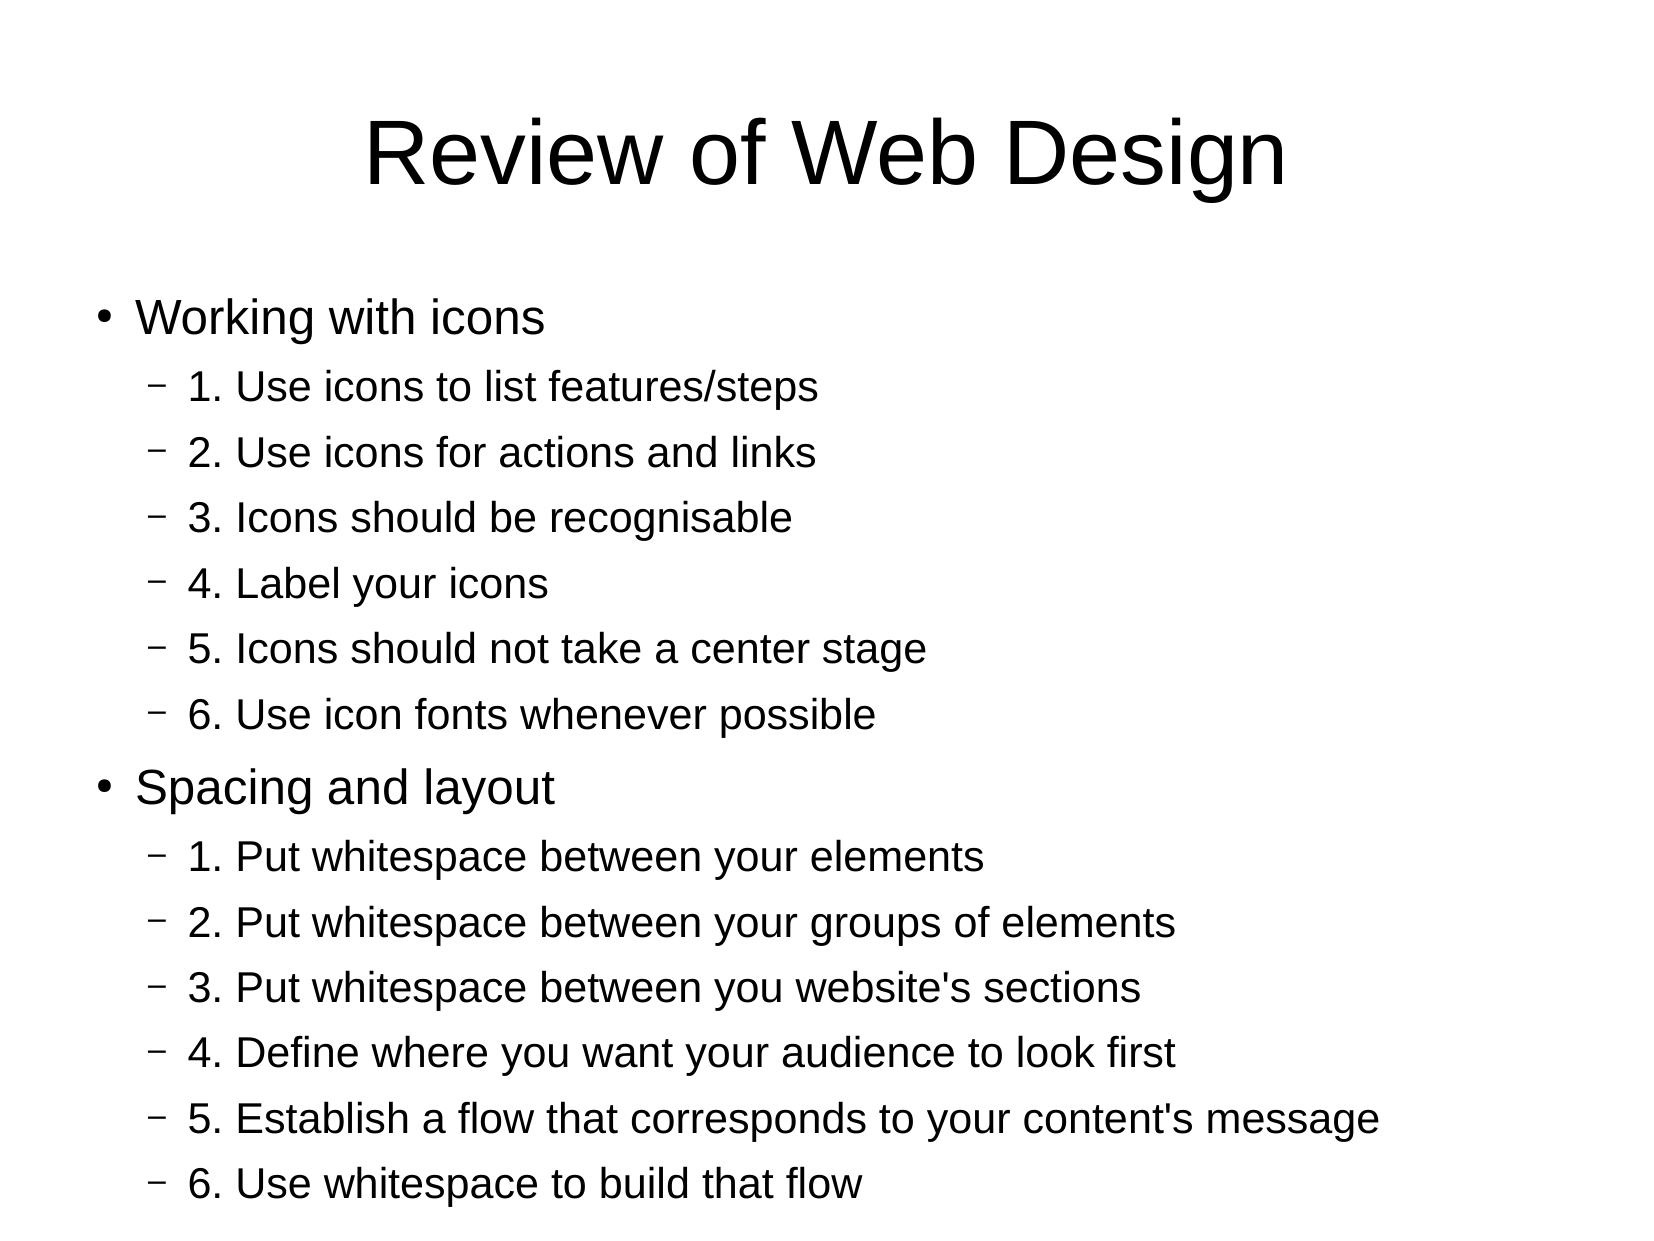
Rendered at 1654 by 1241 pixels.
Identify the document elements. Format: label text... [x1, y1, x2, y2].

title Review of Web Design [82, 49, 1571, 257]
list Working with icons 1. Use icons to list features/steps 2. Use icons for actions and links 3. Icons should be recognisable 4. Label your icons 5. Icons should not take a center stage 6. Use icon fonts whenever possible Spacing and layout 1. Put whitespace between your elements 2. Put whitespace between your groups of elements 3. Put whitespace between you website's sections 4. Define where you want your audience to look first 5. Establish a flow that corresponds to your content's message 6. Use whitespace to build that flow [82, 290, 1571, 1217]
